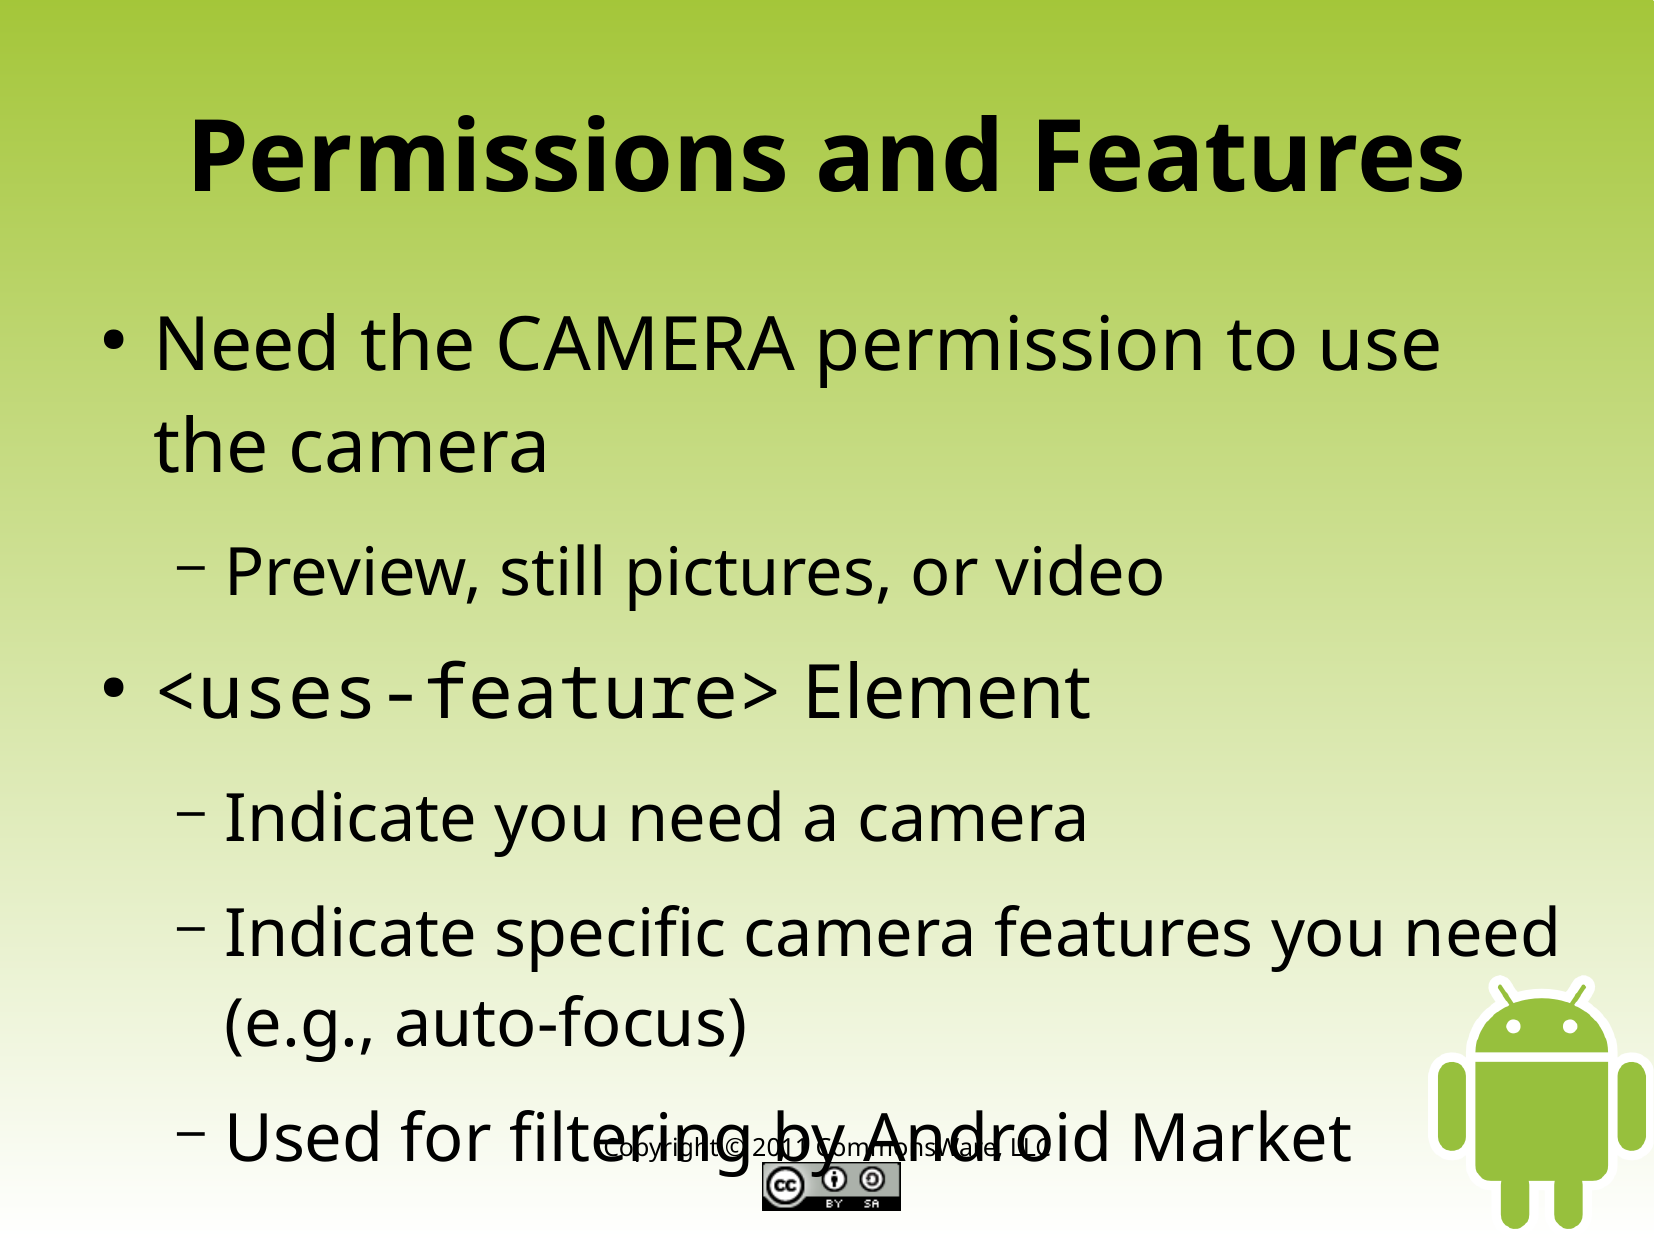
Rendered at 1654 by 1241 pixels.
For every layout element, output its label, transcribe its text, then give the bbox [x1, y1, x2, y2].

picture [762, 1162, 901, 1211]
title Permissions and Features [82, 49, 1571, 257]
list Need the CAMERA permission to use the camera Preview, still pictures, or video <uses-feature> Element Indicate you need a camera Indicate specific camera features you need (e.g., auto-focus) Used for filtering by Android Market [82, 290, 1571, 1109]
picture [1428, 975, 1654, 1238]
